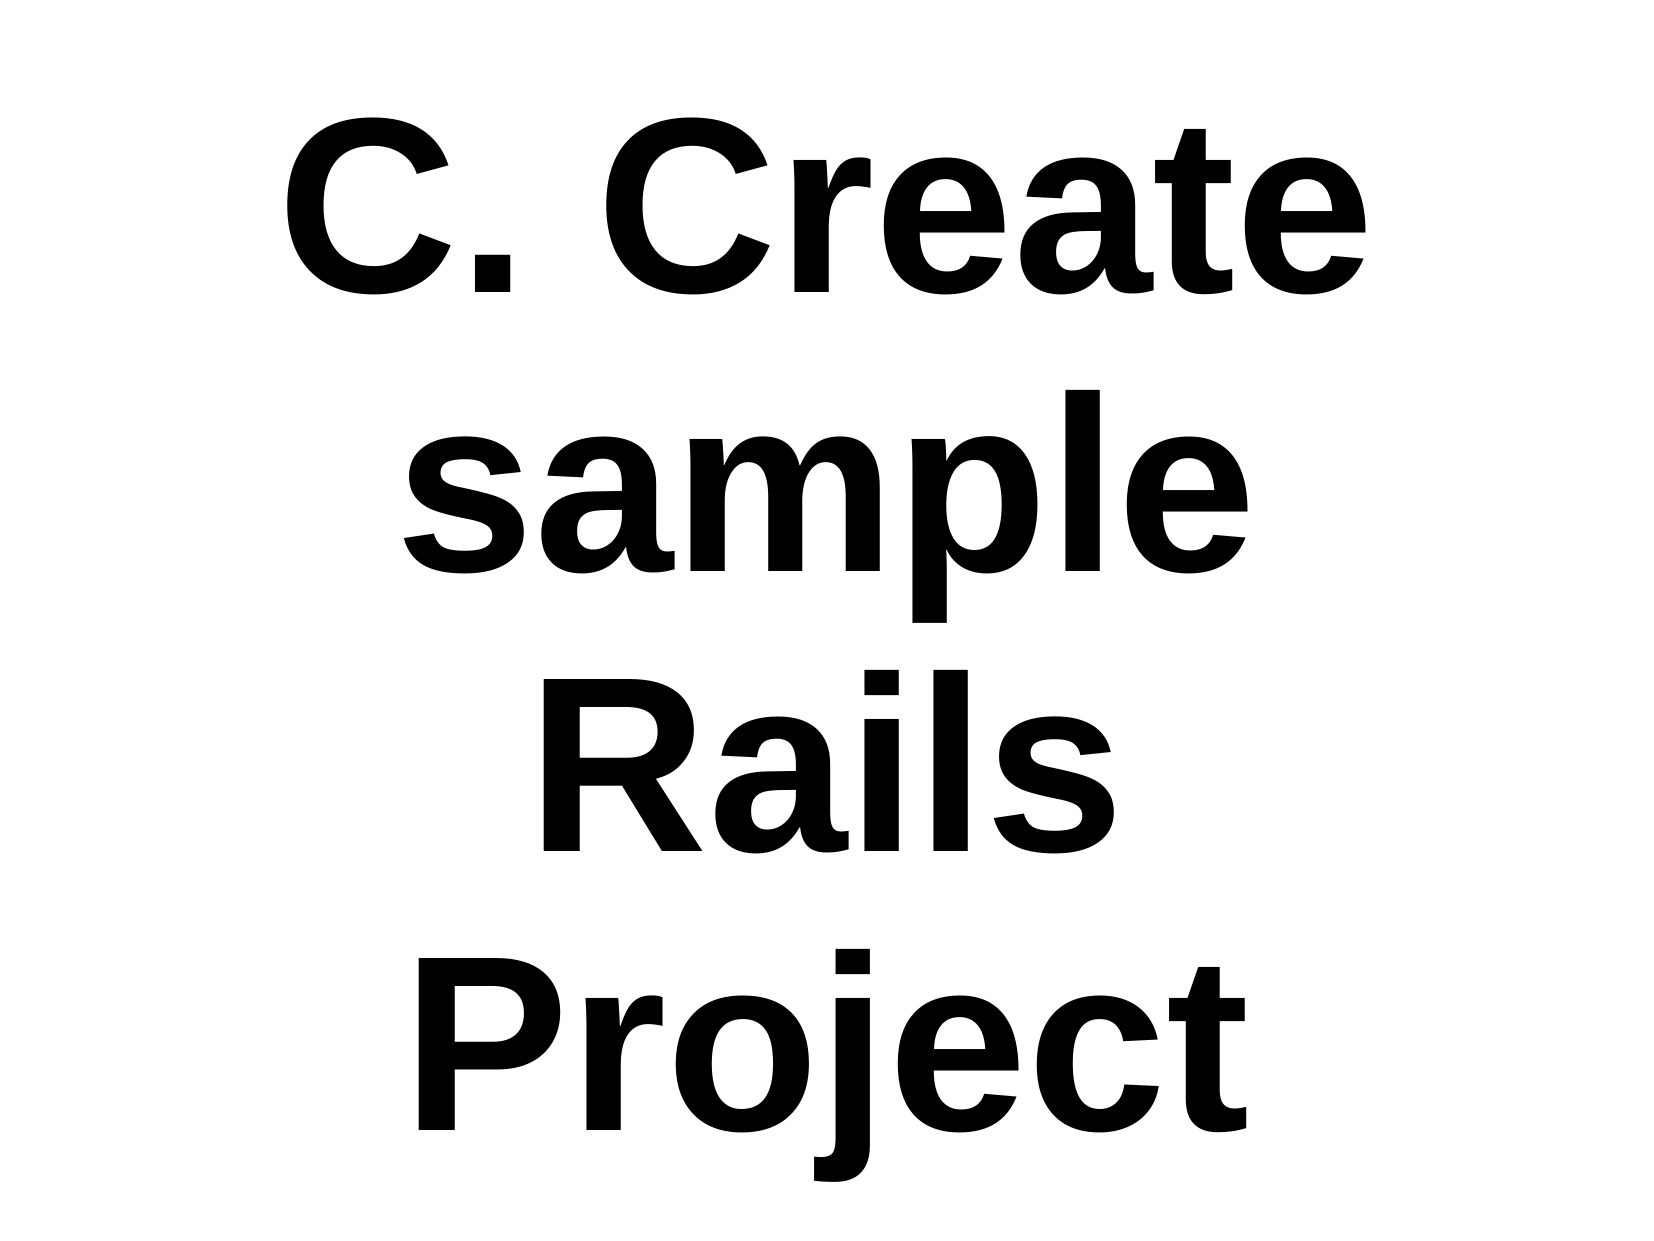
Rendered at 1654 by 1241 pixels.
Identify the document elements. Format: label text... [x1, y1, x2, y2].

title C. Create sample Rails Project [82, 49, 1571, 1201]
